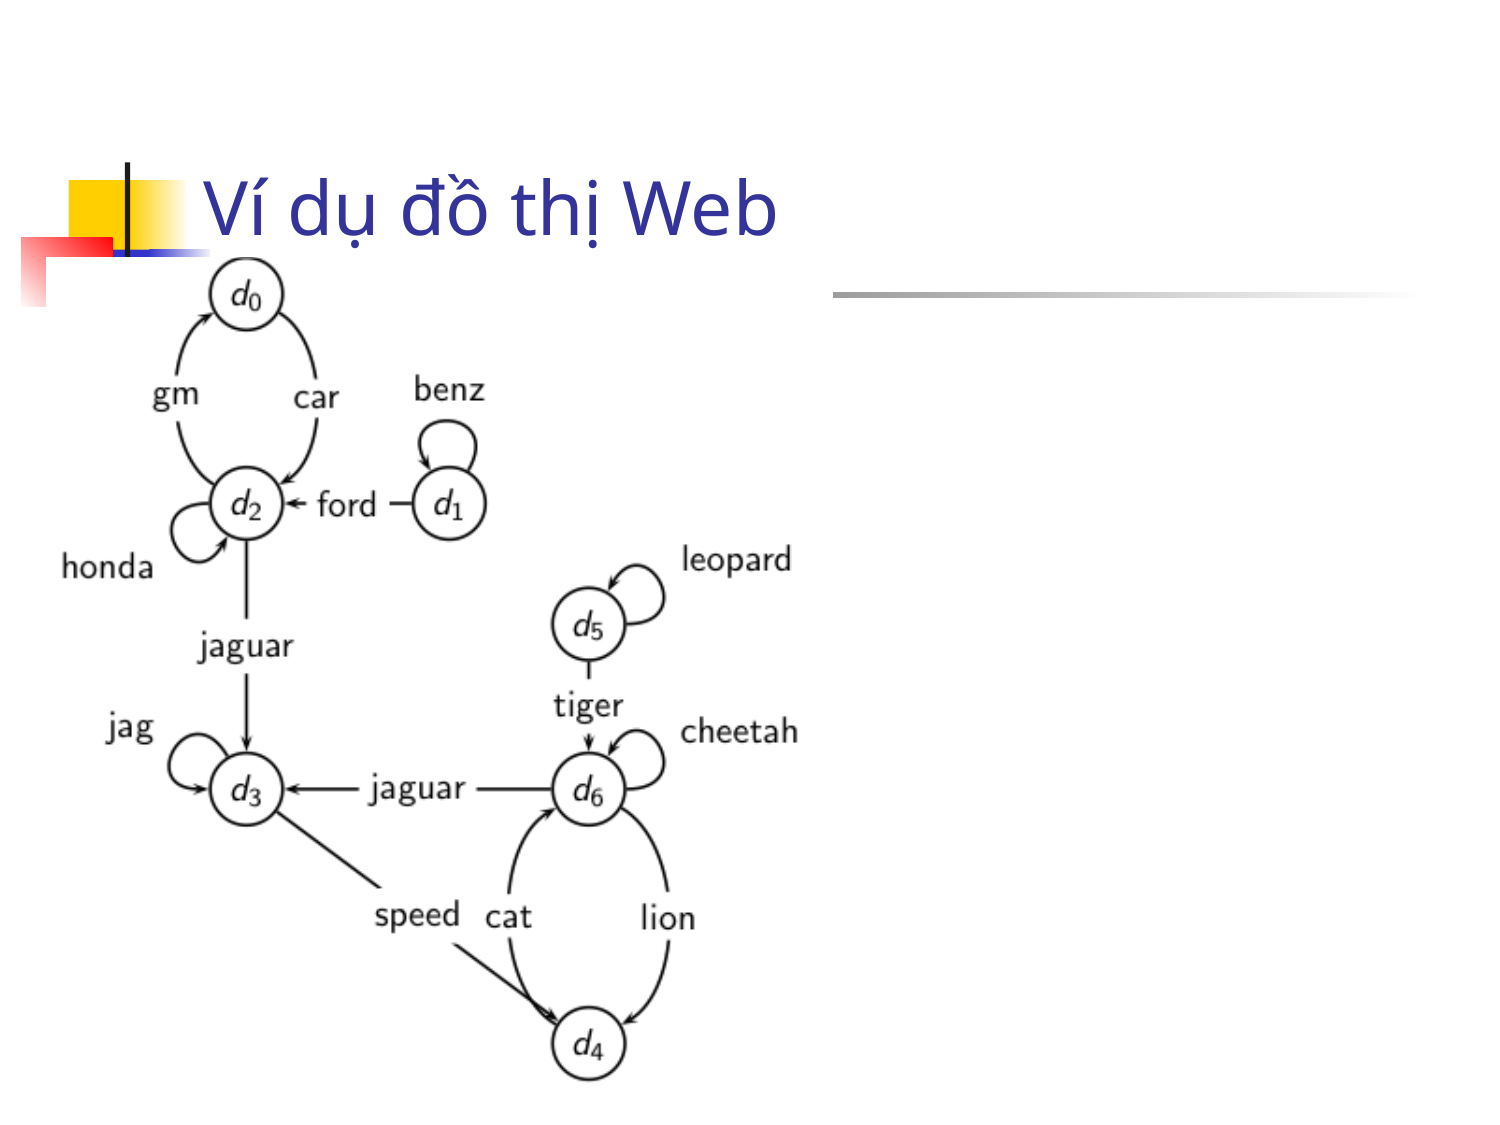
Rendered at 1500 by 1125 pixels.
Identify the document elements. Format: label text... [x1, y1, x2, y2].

picture [46, 257, 833, 1085]
title Ví dụ đồ thị Web [188, 35, 1468, 258]
